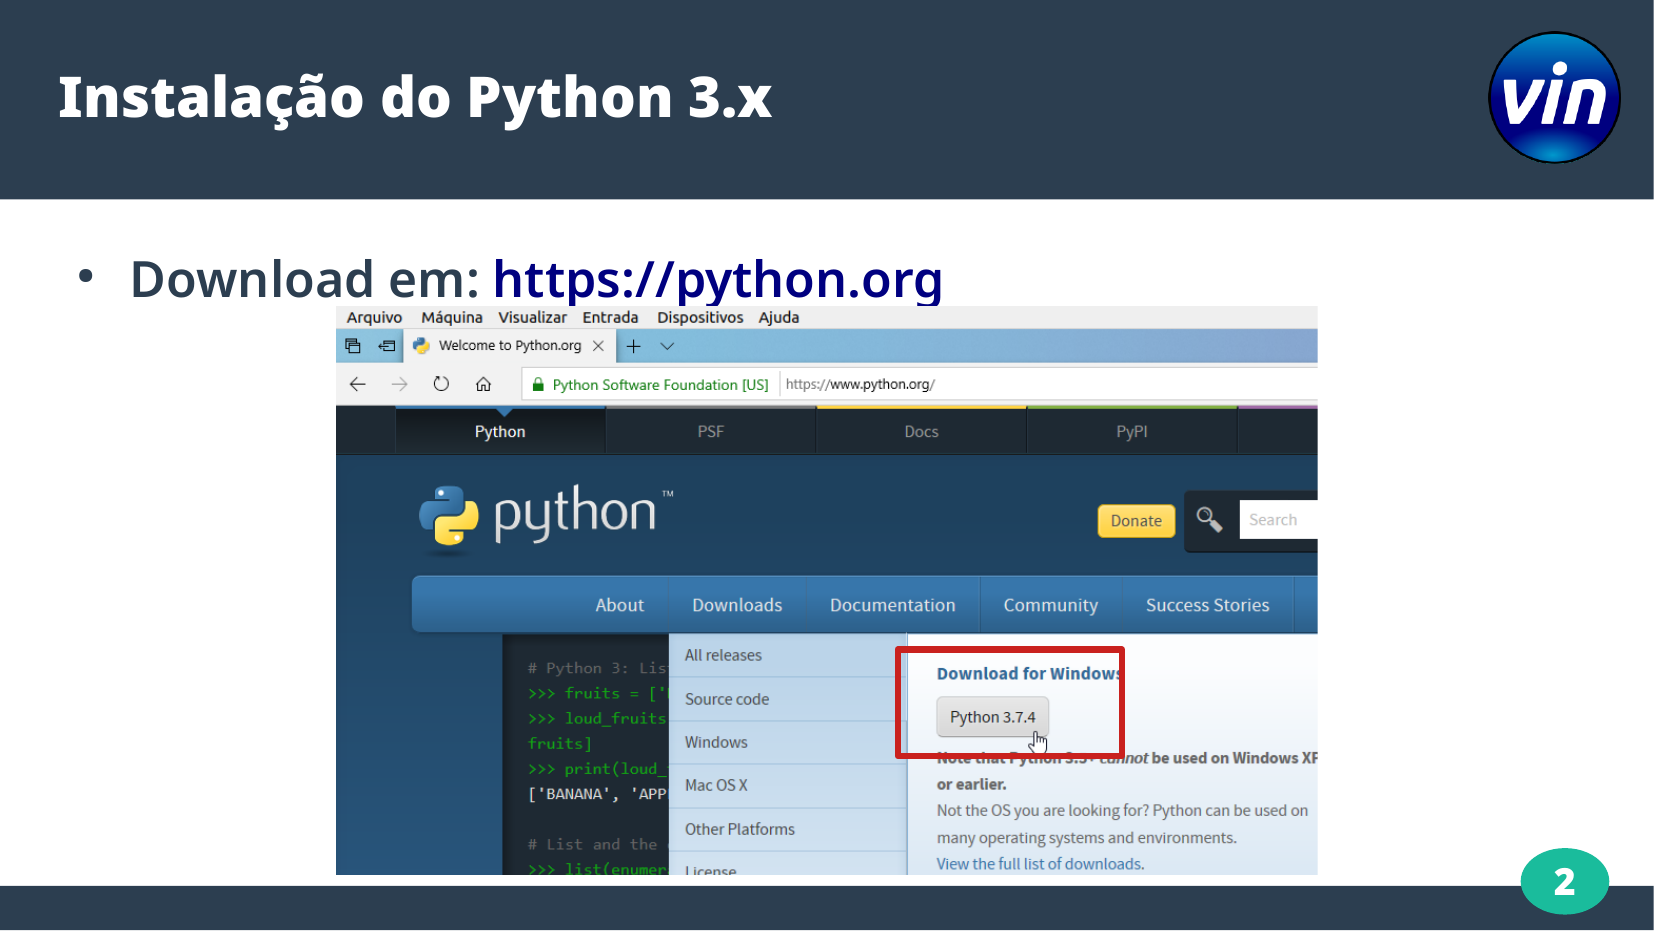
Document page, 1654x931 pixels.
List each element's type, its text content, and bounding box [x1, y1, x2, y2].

list Download em: https://python.org [59, 243, 1595, 864]
picture [1488, 31, 1621, 164]
title Instalação do Python 3.x [59, 37, 1488, 155]
text_box [897, 649, 1123, 756]
picture [336, 306, 1318, 875]
